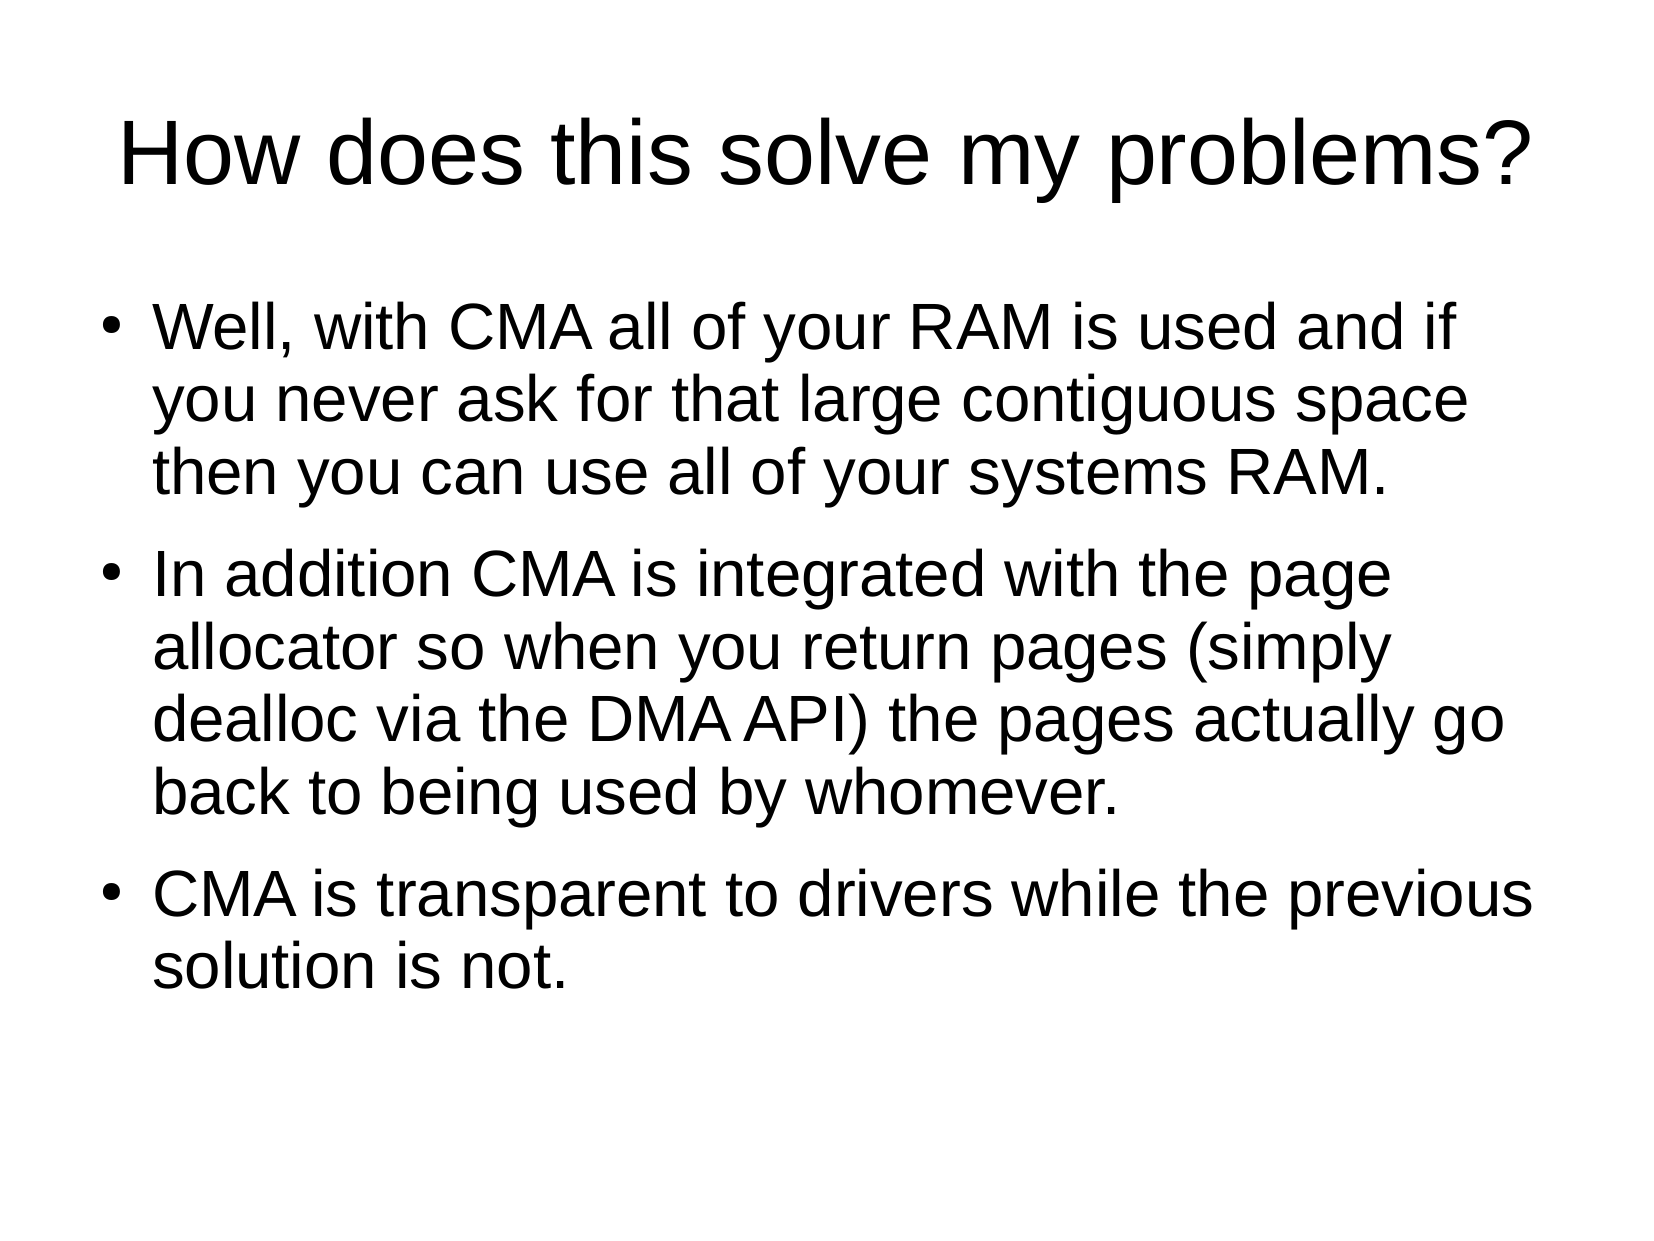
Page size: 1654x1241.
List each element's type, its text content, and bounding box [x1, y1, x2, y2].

list Well, with CMA all of your RAM is used and if you never ask for that large contiguous space then you can use all of your systems RAM. In addition CMA is integrated with the page allocator so when you return pages (simply dealloc via the DMA API) the pages actually go back to being used by whomever. CMA is transparent to drivers while the previous solution is not. [82, 290, 1571, 1010]
title How does this solve my problems? [82, 49, 1571, 257]
